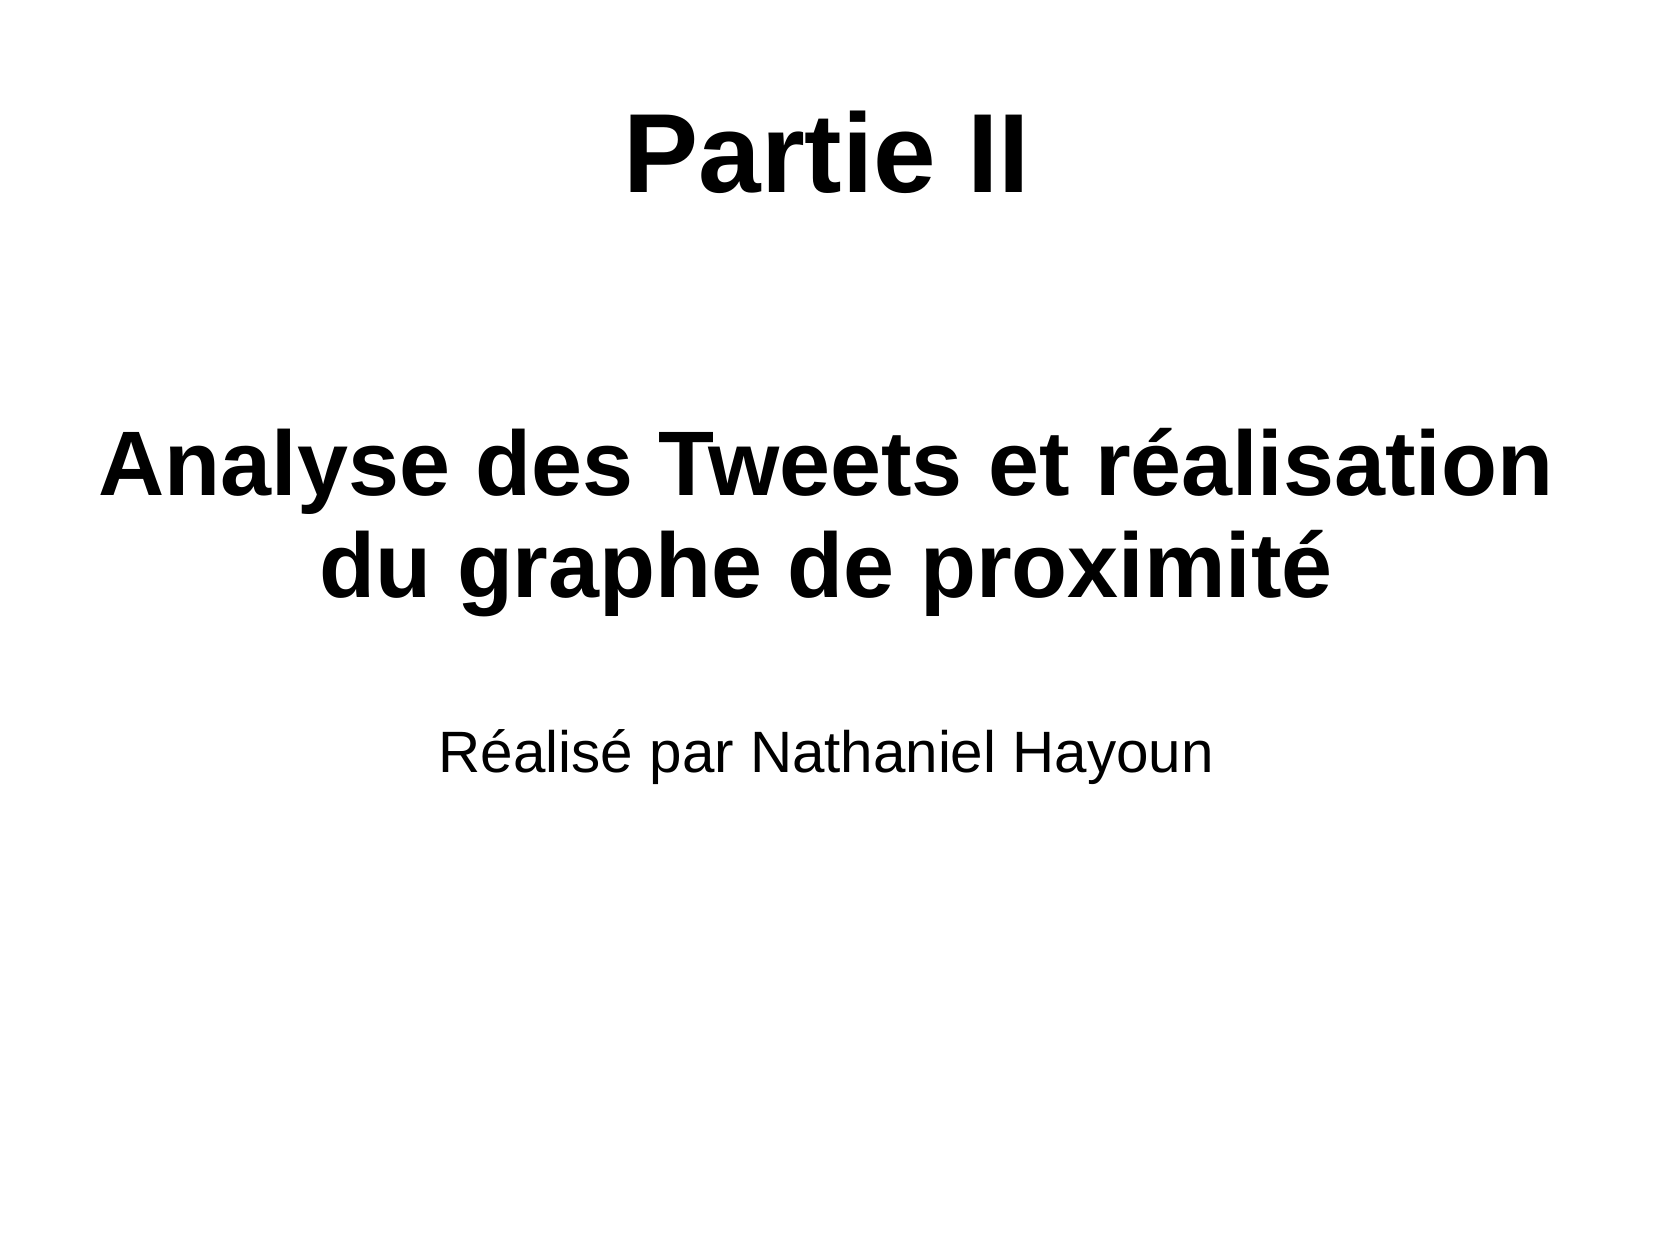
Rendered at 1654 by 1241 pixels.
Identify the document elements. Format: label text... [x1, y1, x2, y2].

title Partie II [82, 49, 1571, 257]
subtitle Analyse des Tweets et réalisation du graphe de proximité Réalisé par Nathaniel Hayoun [82, 290, 1571, 1010]
